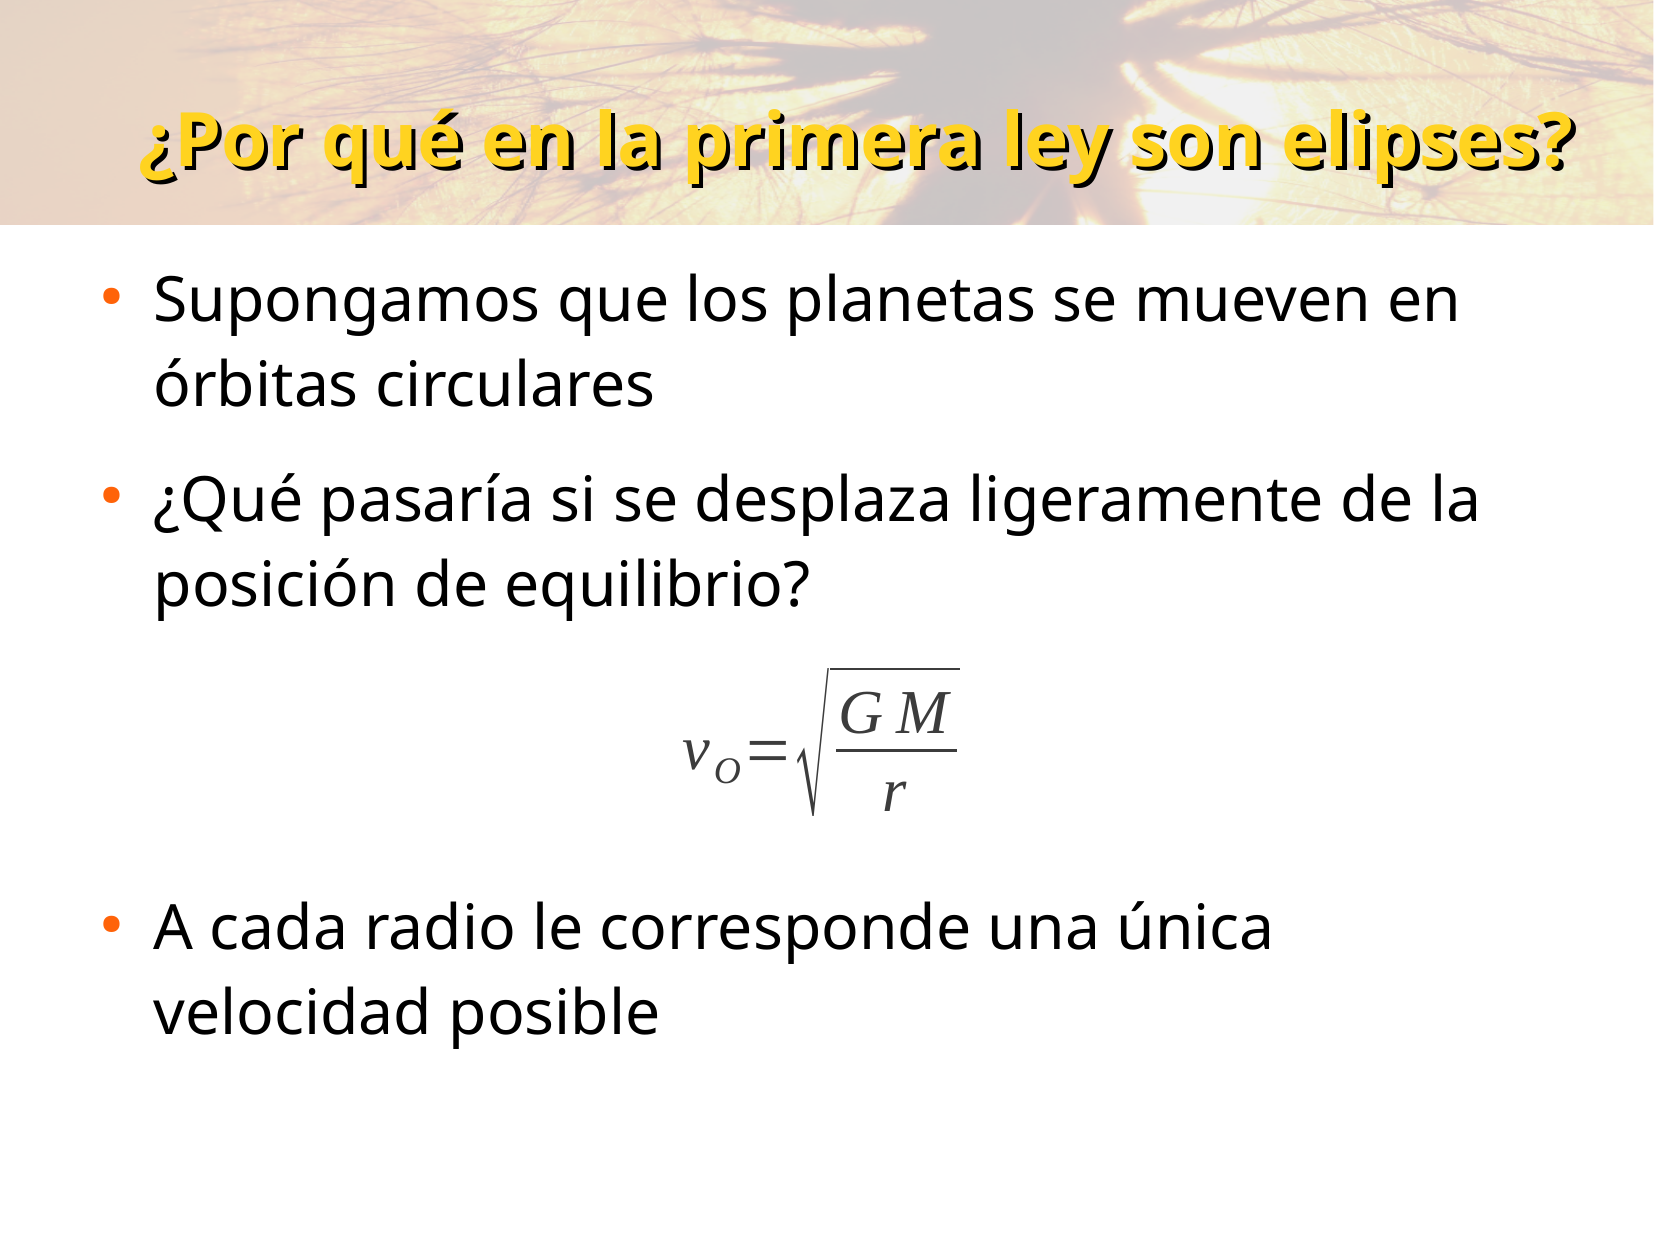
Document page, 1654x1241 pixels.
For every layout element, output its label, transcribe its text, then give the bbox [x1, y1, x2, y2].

picture [0, 0, 1654, 225]
list Supongamos que los planetas se mueven en órbitas circulares ¿Qué pasaría si se desplaza ligeramente de la posición de equilibrio? A cada radio le corresponde una única velocidad posible [82, 255, 1571, 1171]
title ¿Por qué en la primera ley son elipses? [86, 49, 1576, 226]
chart [675, 664, 967, 826]
